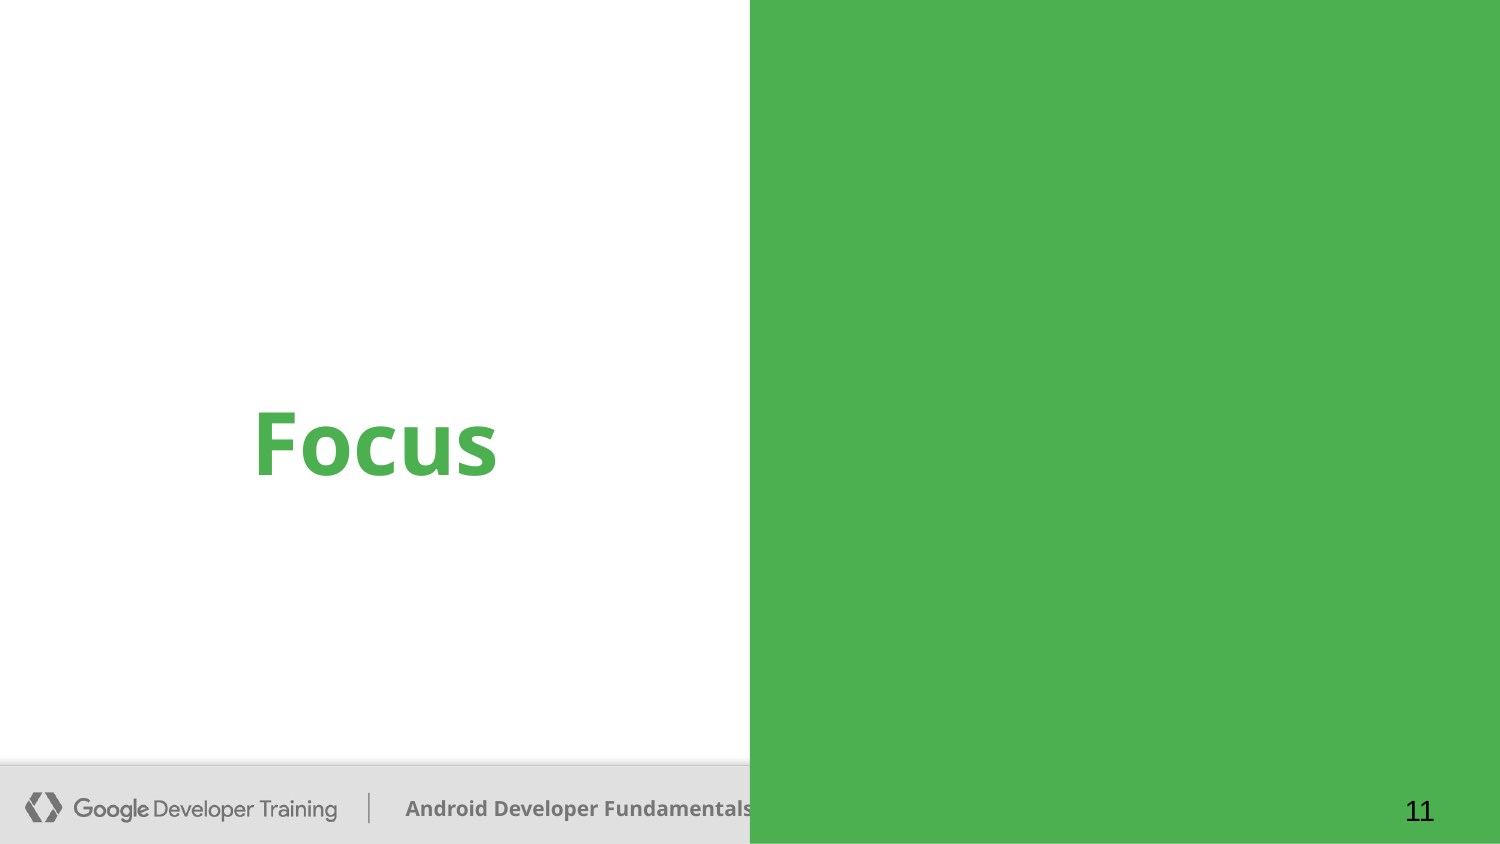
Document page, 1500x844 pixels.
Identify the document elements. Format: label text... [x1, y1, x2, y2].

slide_number <number> [1389, 777, 1480, 842]
picture [0, 0, 749, 844]
title Focus [43, 264, 708, 508]
